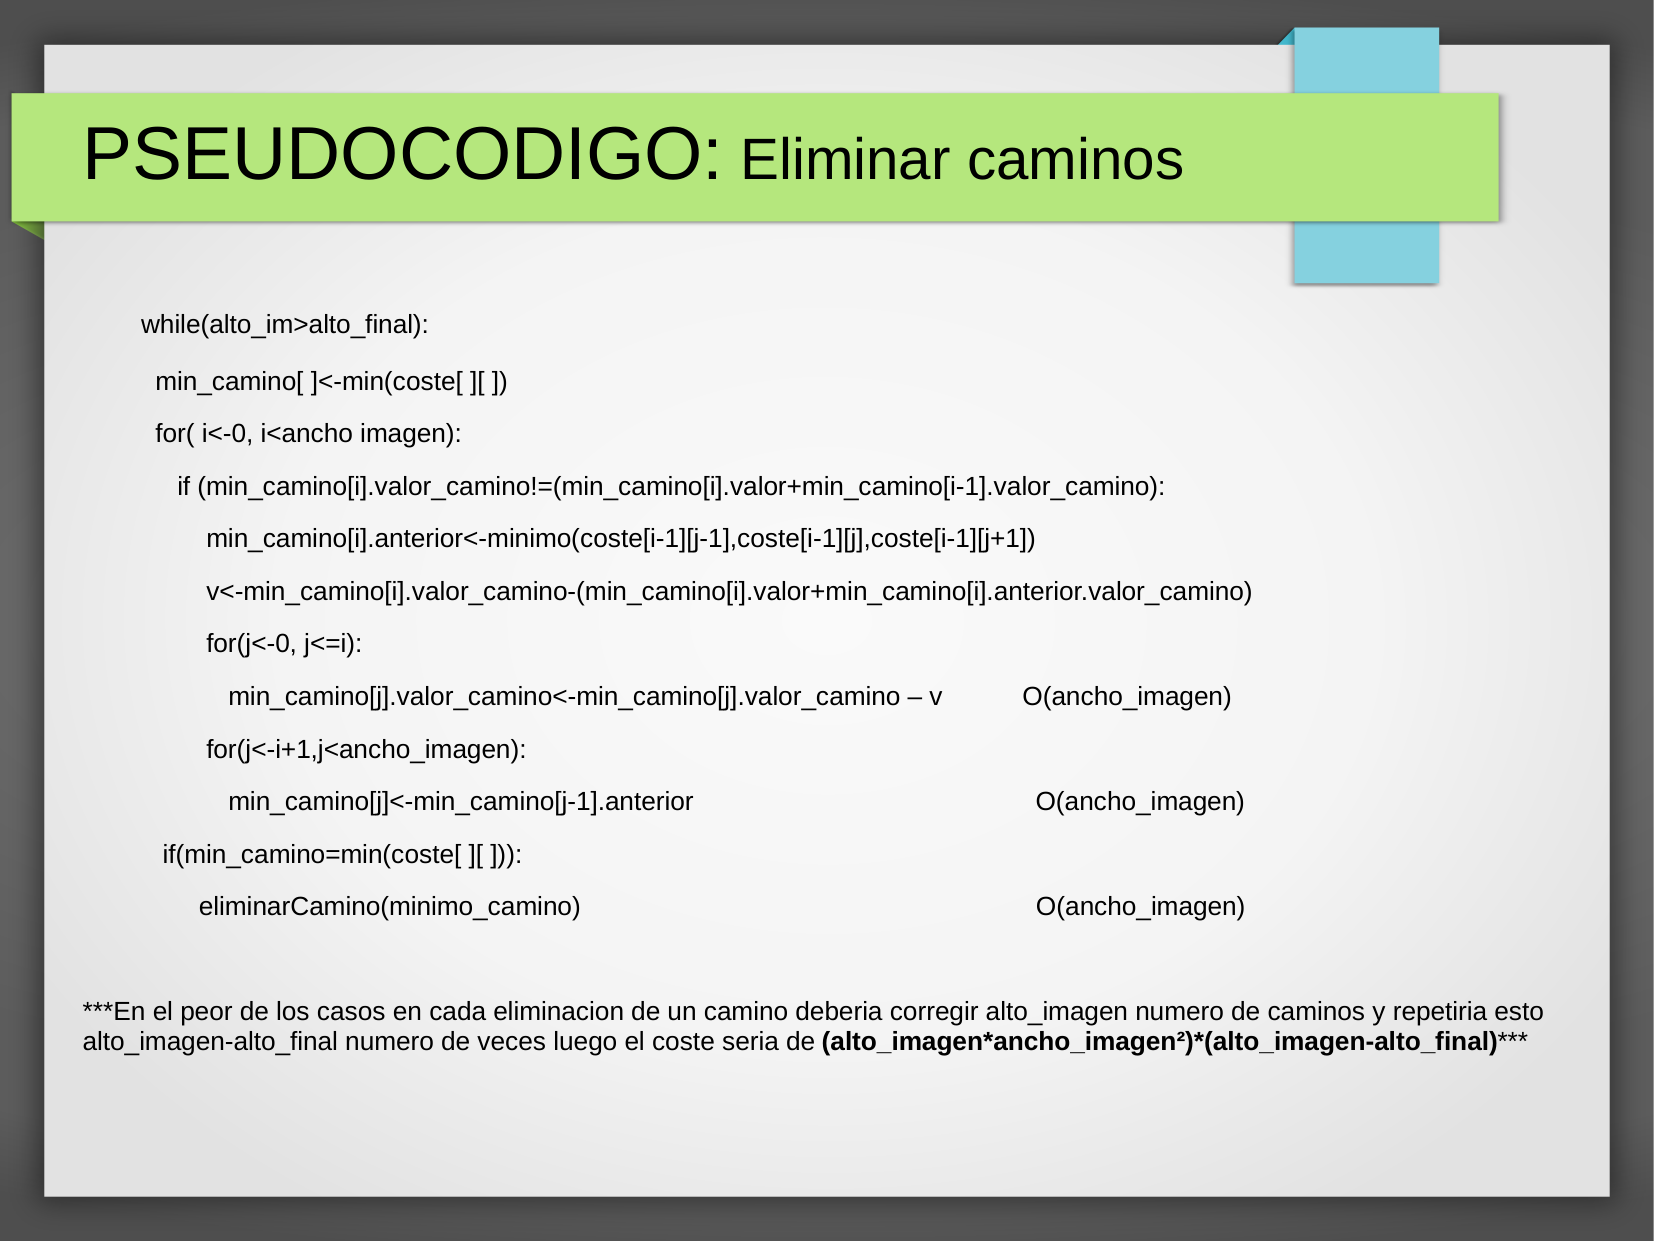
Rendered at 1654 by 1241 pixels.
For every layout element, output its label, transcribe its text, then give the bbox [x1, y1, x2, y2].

list while(alto_im>alto_final): min_camino[ ]<-min(coste[ ][ ]) for( i<-0, i<ancho imagen): if (min_camino[i].valor_camino!=(min_camino[i].valor+min_camino[i-1].valor_camino): min_camino[i].anterior<-minimo(coste[i-1][j-1],coste[i-1][j],coste[i-1][j+1]) v<-min_camino[i].valor_camino-(min_camino[i].valor+min_camino[i].anterior.valor_camino) for(j<-0, j<=i): min_camino[j].valor_camino<-min_camino[j].valor_camino – v O(ancho_imagen) for(j<-i+1,j<ancho_imagen): min_camino[j]<-min_camino[j-1].anterior O(ancho_imagen) if(min_camino=min(coste[ ][ ])): eliminarCamino(minimo_camino) O(ancho_imagen) ***En el peor de los casos en cada eliminacion de un camino deberia corregir alto_imagen numero de caminos y repetiria esto alto_imagen-alto_final numero de veces luego el coste seria de (alto_imagen*ancho_imagen²)*(alto_imagen-alto_final)*** [82, 295, 1571, 1087]
picture [0, 0, 1654, 1241]
title PSEUDOCODIGO: Eliminar caminos [82, 94, 1264, 213]
